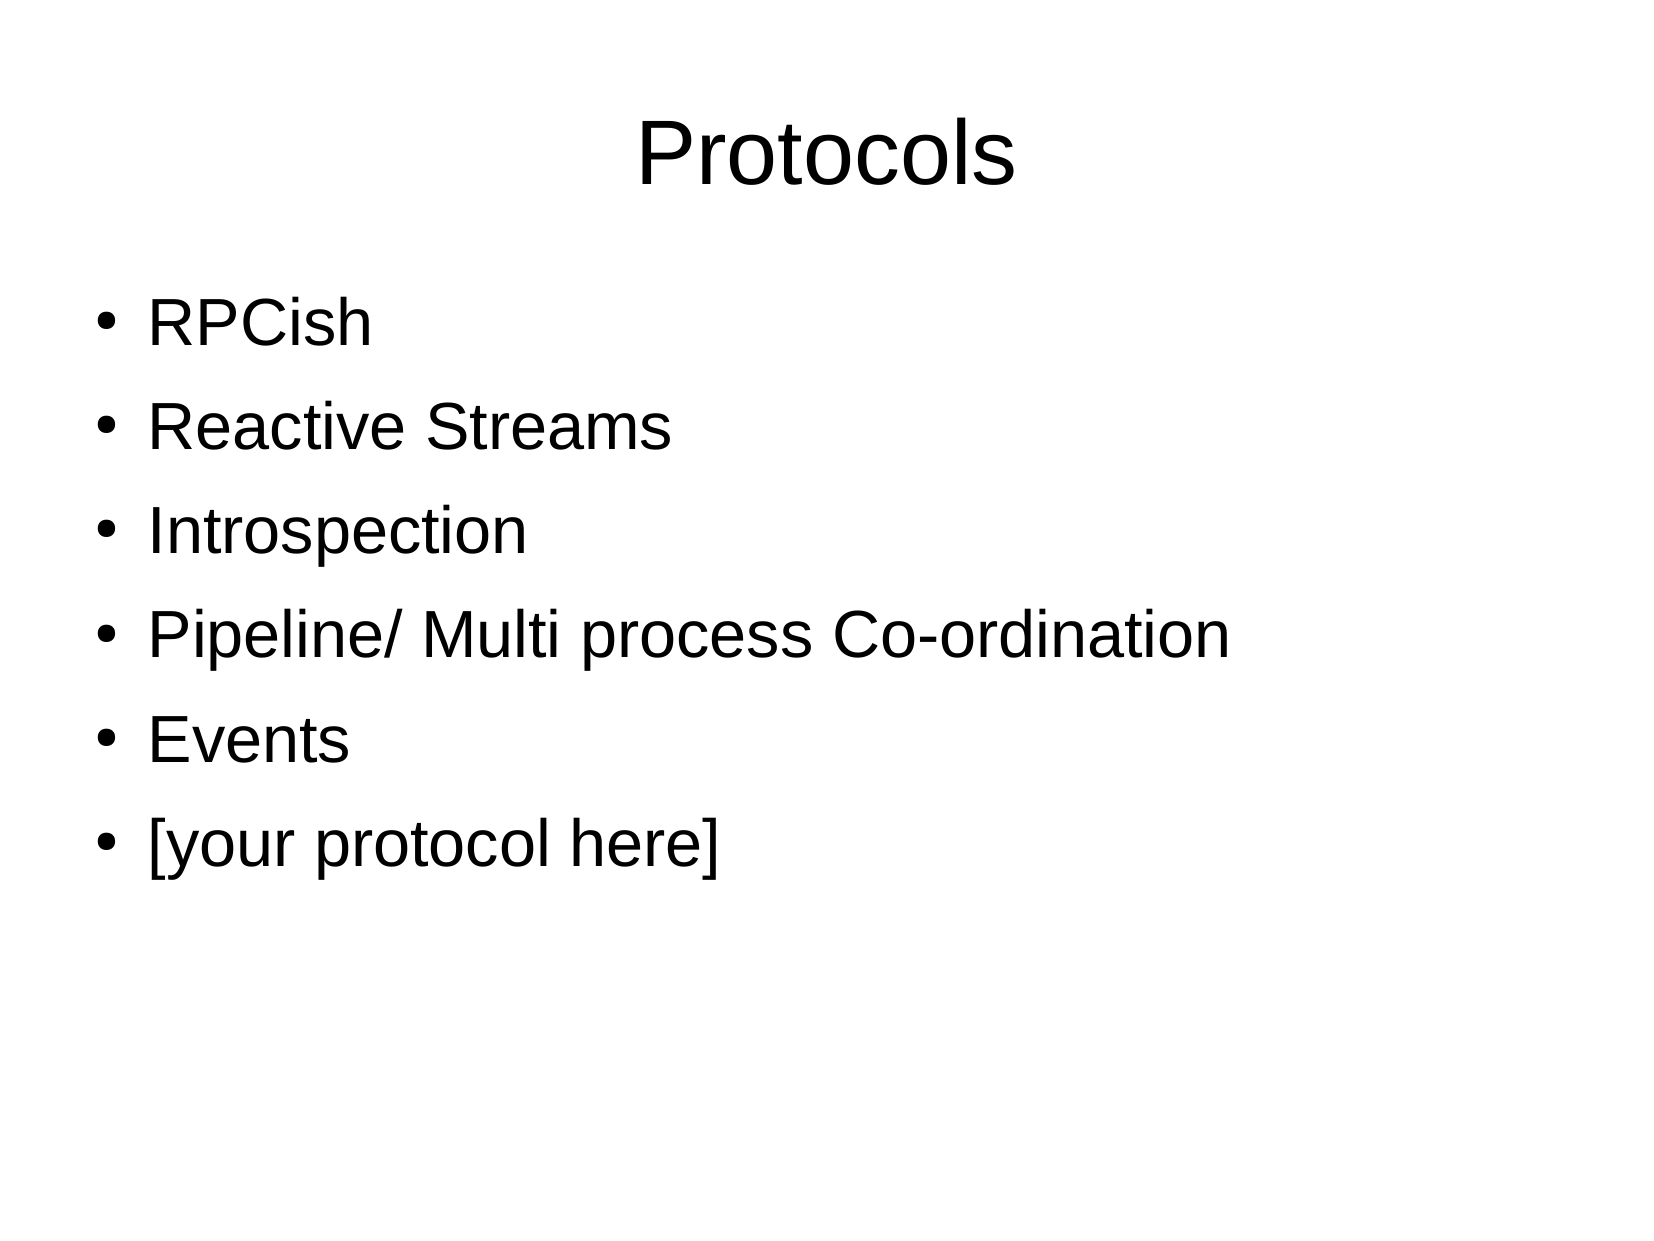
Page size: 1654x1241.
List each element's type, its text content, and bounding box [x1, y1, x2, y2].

list RPCish Reactive Streams Introspection Pipeline/ Multi process Co-ordination Events [your protocol here] [76, 284, 1565, 1004]
title Protocols [82, 49, 1571, 257]
